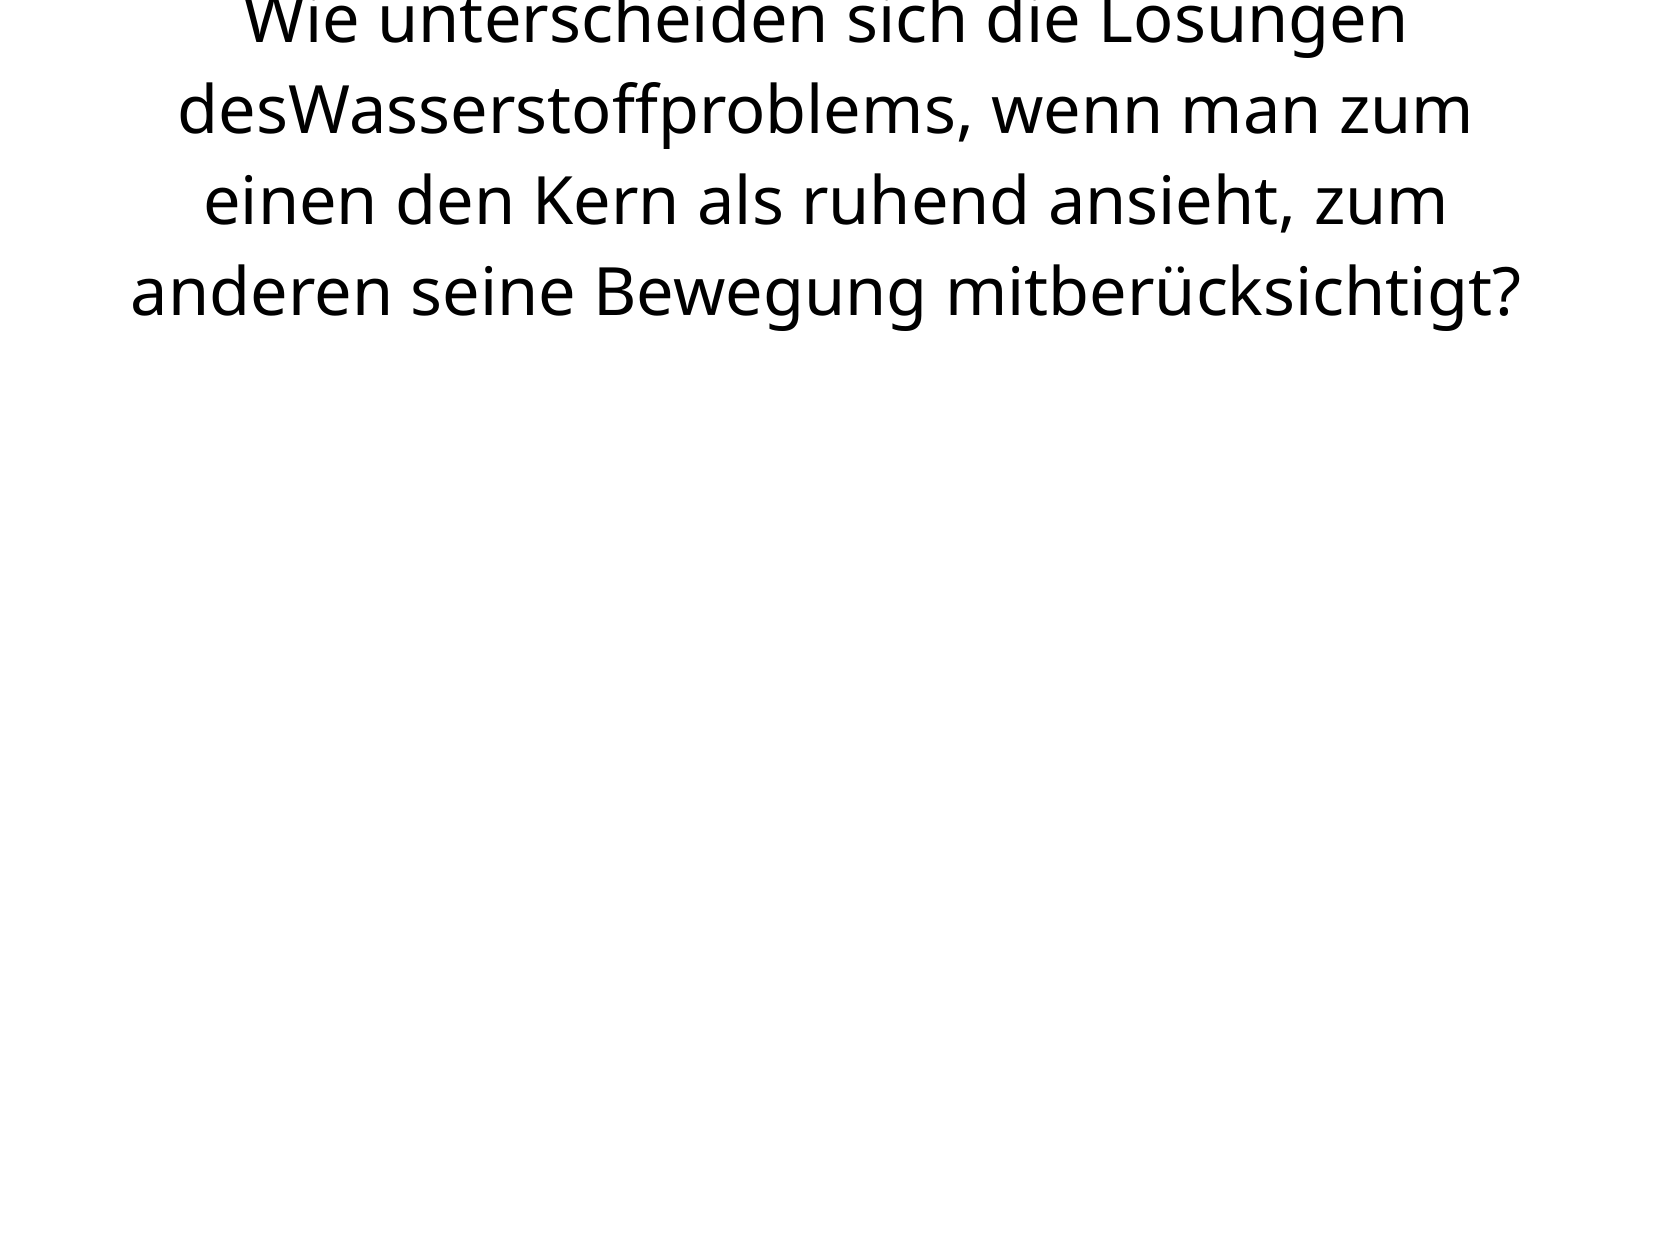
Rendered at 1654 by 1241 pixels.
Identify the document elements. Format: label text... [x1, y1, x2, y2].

title Wie unterscheiden sich die Lösungen desWasserstoffproblems, wenn man zum einen den Kern als ruhend ansieht, zum anderen seine Bewegung mitberücksichtigt? [82, 0, 1571, 331]
